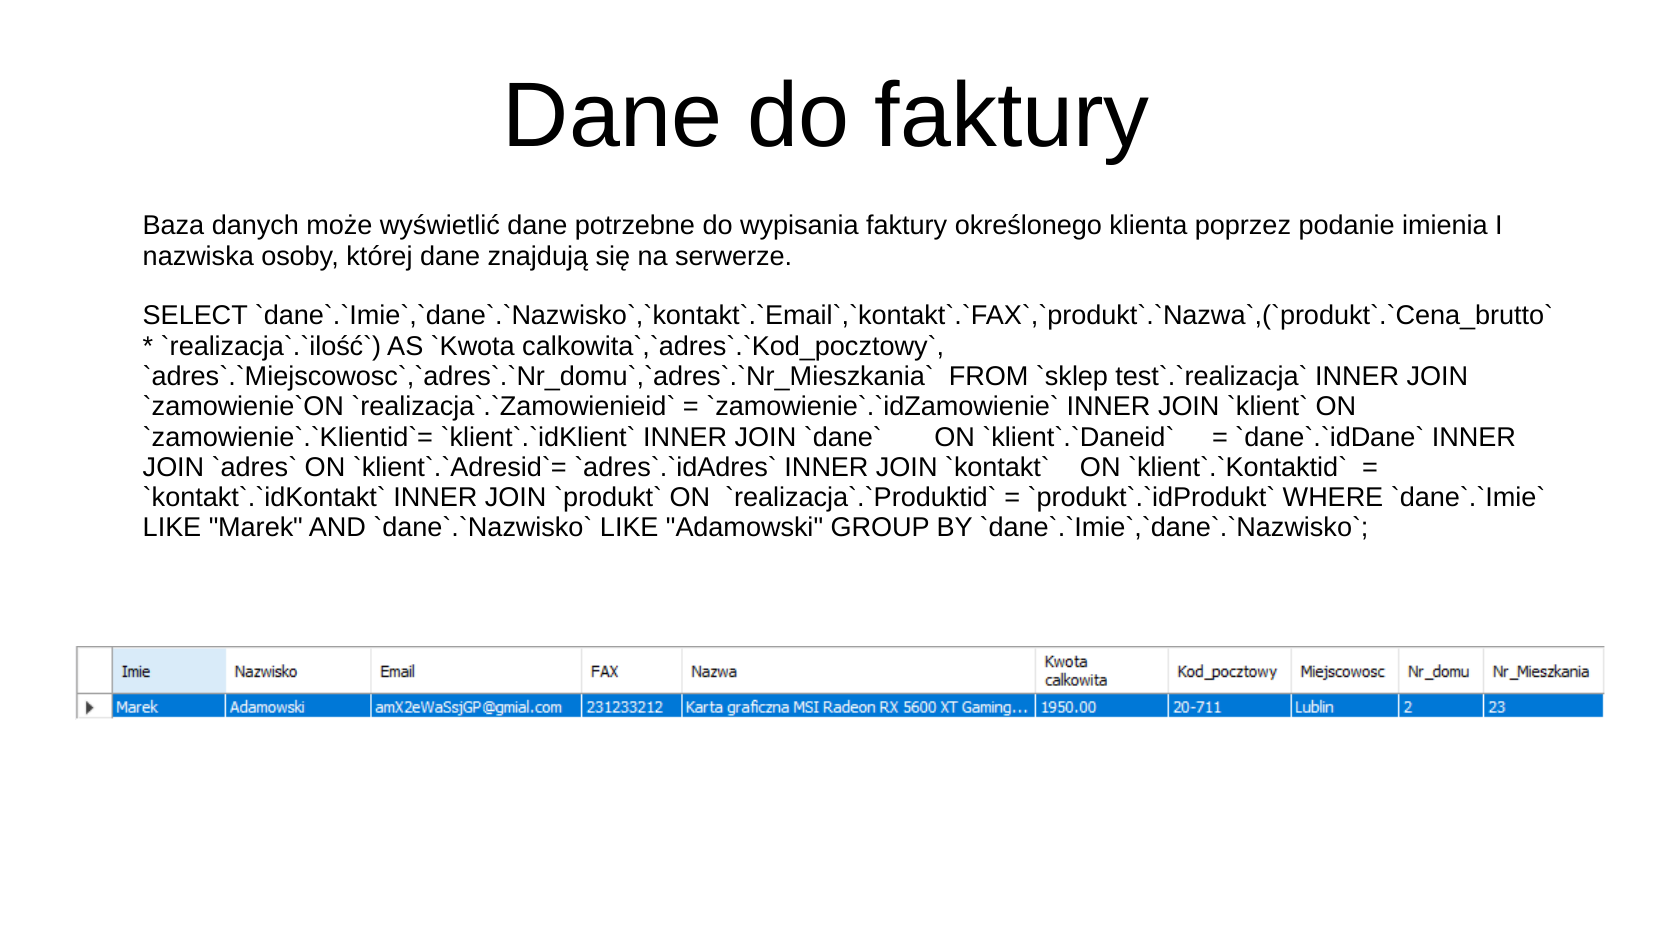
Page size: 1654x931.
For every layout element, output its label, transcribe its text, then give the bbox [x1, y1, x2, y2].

picture [75, 646, 1606, 721]
list Baza danych może wyświetlić dane potrzebne do wypisania faktury określonego klienta poprzez podanie imienia I nazwiska osoby, której dane znajdują się na serwerze. SELECT `dane`.`Imie`,`dane`.`Nazwisko`,`kontakt`.`Email`,`kontakt`.`FAX`,`produkt`.`Nazwa`,(`produkt`.`Cena_brutto` * `realizacja`.`ilość`) AS `Kwota calkowita`,`adres`.`Kod_pocztowy`, `adres`.`Miejscowosc`,`adres`.`Nr_domu`,`adres`.`Nr_Mieszkania` FROM `sklep test`.`realizacja` INNER JOIN `zamowienie`ON `realizacja`.`Zamowienieid` = `zamowienie`.`idZamowienie` INNER JOIN `klient` ON `zamowienie`.`Klientid`= `klient`.`idKlient` INNER JOIN `dane` ON `klient`.`Daneid` = `dane`.`idDane` INNER JOIN `adres` ON `klient`.`Adresid`= `adres`.`idAdres` INNER JOIN `kontakt` ON `klient`.`Kontaktid` = `kontakt`.`idKontakt` INNER JOIN `produkt` ON `realizacja`.`Produktid` = `produkt`.`idProdukt` WHERE `dane`.`Imie` LIKE "Marek" AND `dane`.`Nazwisko` LIKE "Adamowski" GROUP BY `dane`.`Imie`,`dane`.`Nazwisko`; [71, 210, 1561, 751]
title Dane do faktury [82, 37, 1571, 193]
